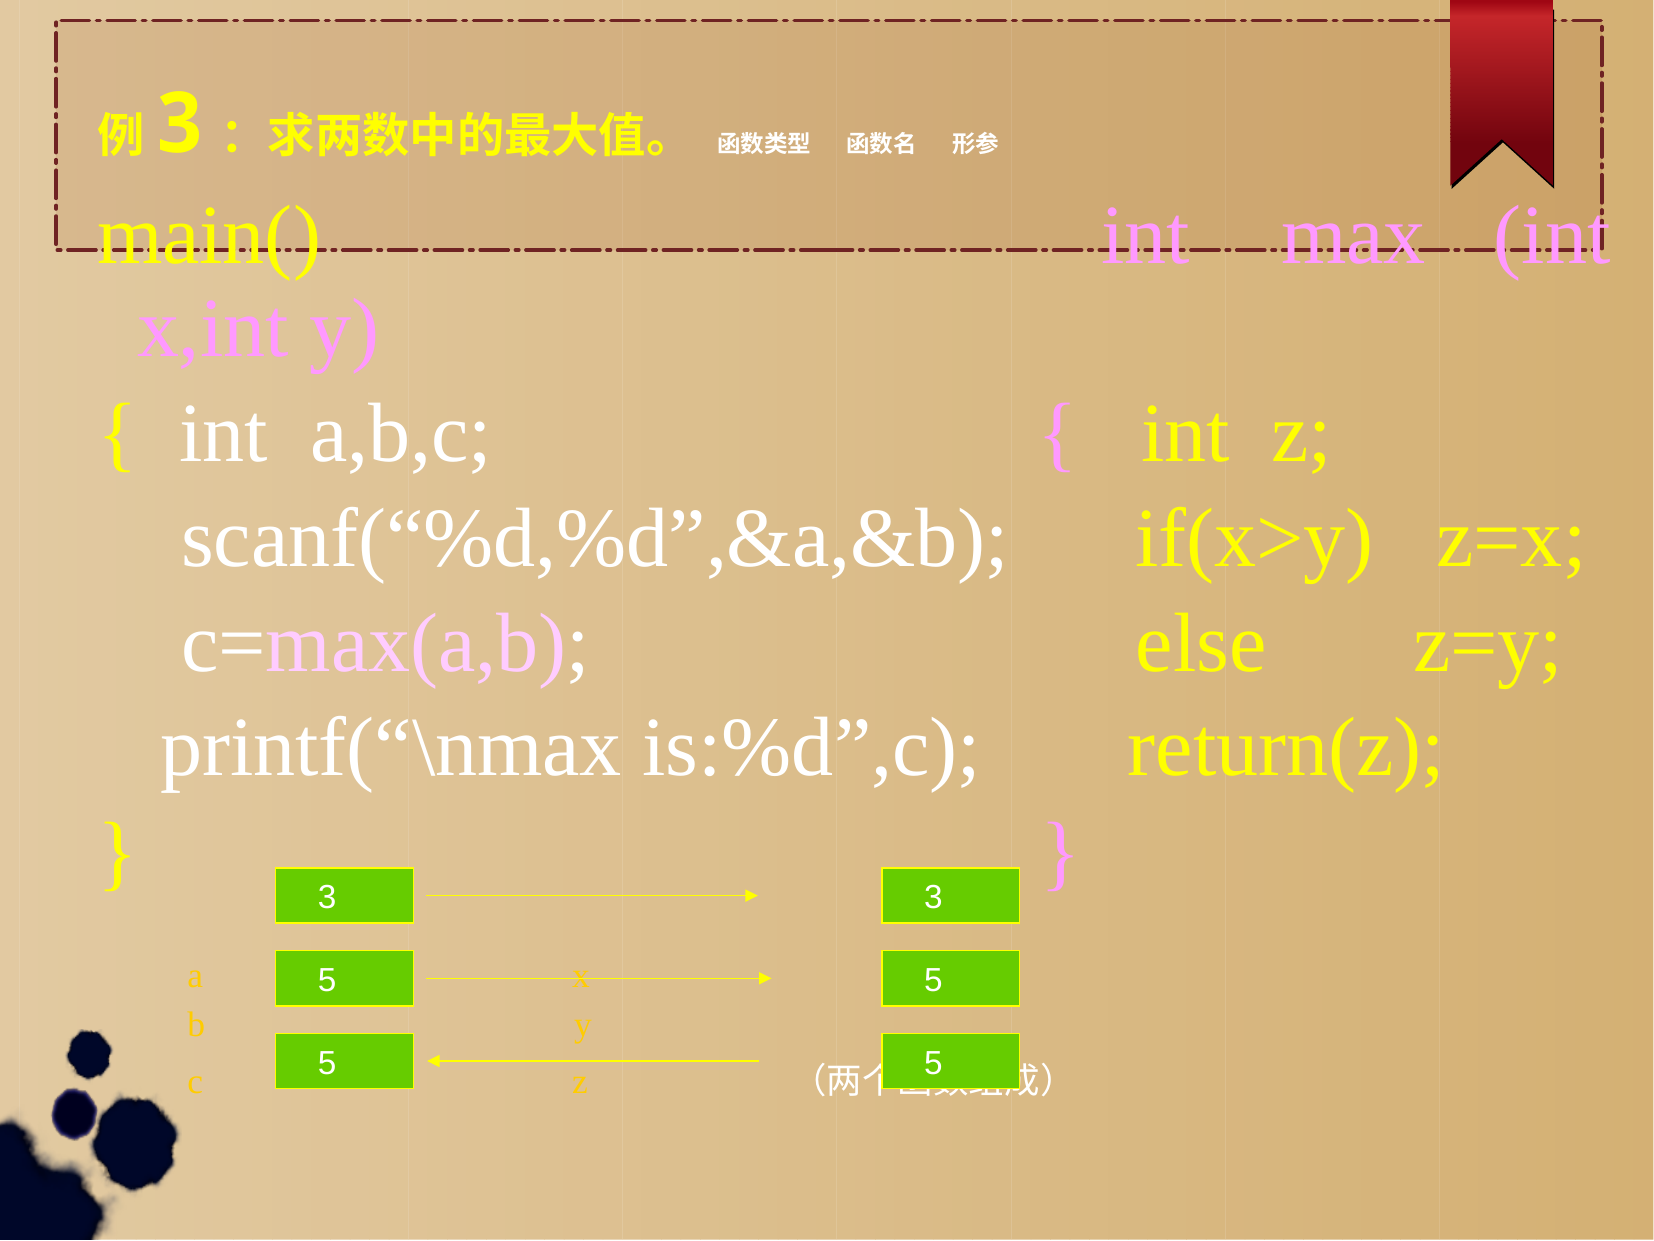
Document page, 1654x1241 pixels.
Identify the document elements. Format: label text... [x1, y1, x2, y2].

text_box 5 [303, 950, 373, 1007]
text_box 3 [303, 867, 373, 924]
text_box [881, 950, 909, 1006]
text_box 5 [909, 1033, 979, 1089]
list 例3：求两数中的最大值。 函数类型 函数名 形参 main() int max (int x,int y) { int a,b,c; { int z; scanf(“%d,%d”,&a,&b); if(x>y) z=x; c=max(a,b); else z=y; printf(“\nmax is:%d”,c); return(z); } } a x b y c z （两个函数组成） [82, 55, 1626, 1186]
text_box 5 [303, 1033, 373, 1089]
text_box [979, 1033, 1020, 1089]
text_box [373, 1033, 414, 1089]
text_box [275, 1033, 303, 1089]
text_box [979, 950, 1020, 1006]
text_box [373, 950, 414, 1006]
text_box 3 [909, 867, 979, 924]
text_box [275, 868, 303, 924]
text_box [881, 1033, 909, 1089]
text_box [275, 950, 303, 1006]
text_box [979, 868, 1020, 924]
text_box [881, 868, 909, 924]
text_box [373, 868, 414, 924]
text_box 5 [909, 950, 979, 1007]
